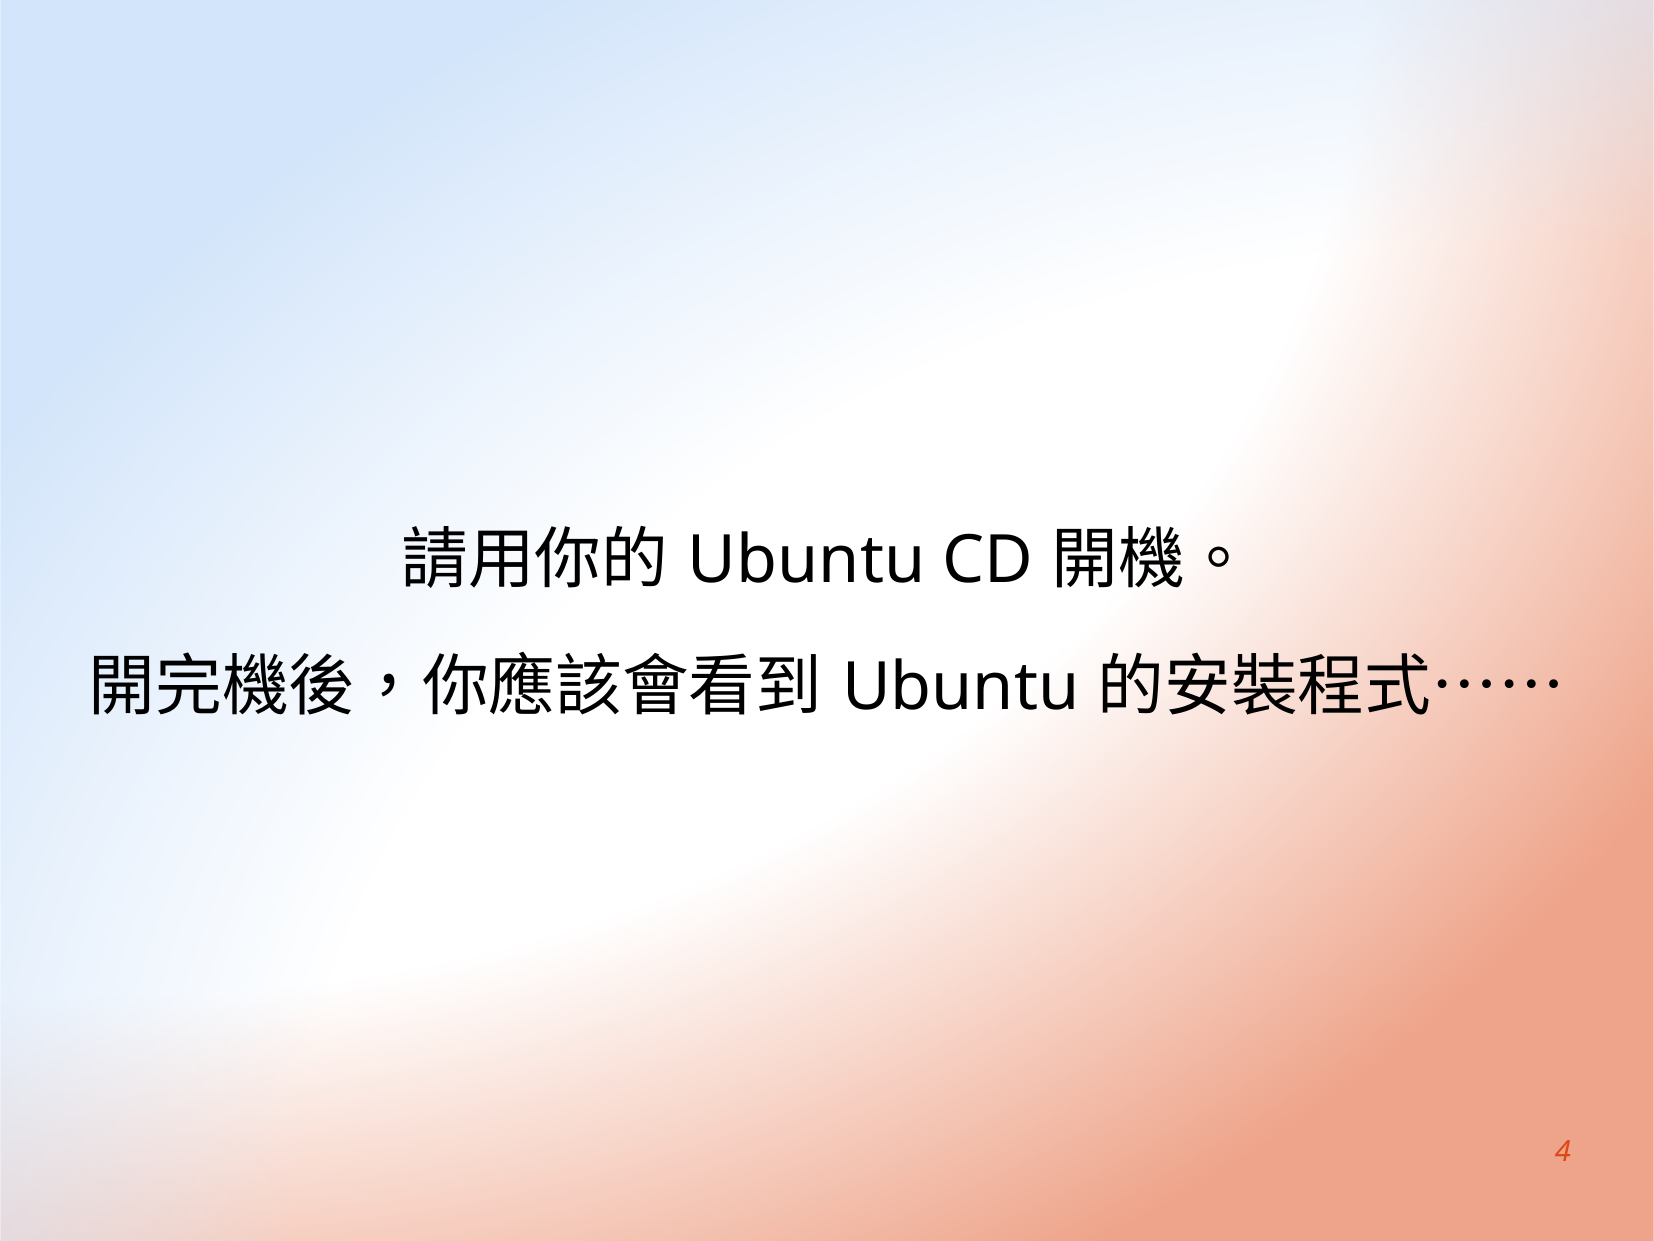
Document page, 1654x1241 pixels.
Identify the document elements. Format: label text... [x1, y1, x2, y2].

subtitle 請用你的Ubuntu CD開機。 開完機後，你應該會看到Ubuntu的安裝程式…… [82, 49, 1571, 1186]
picture [0, 0, 1654, 1241]
